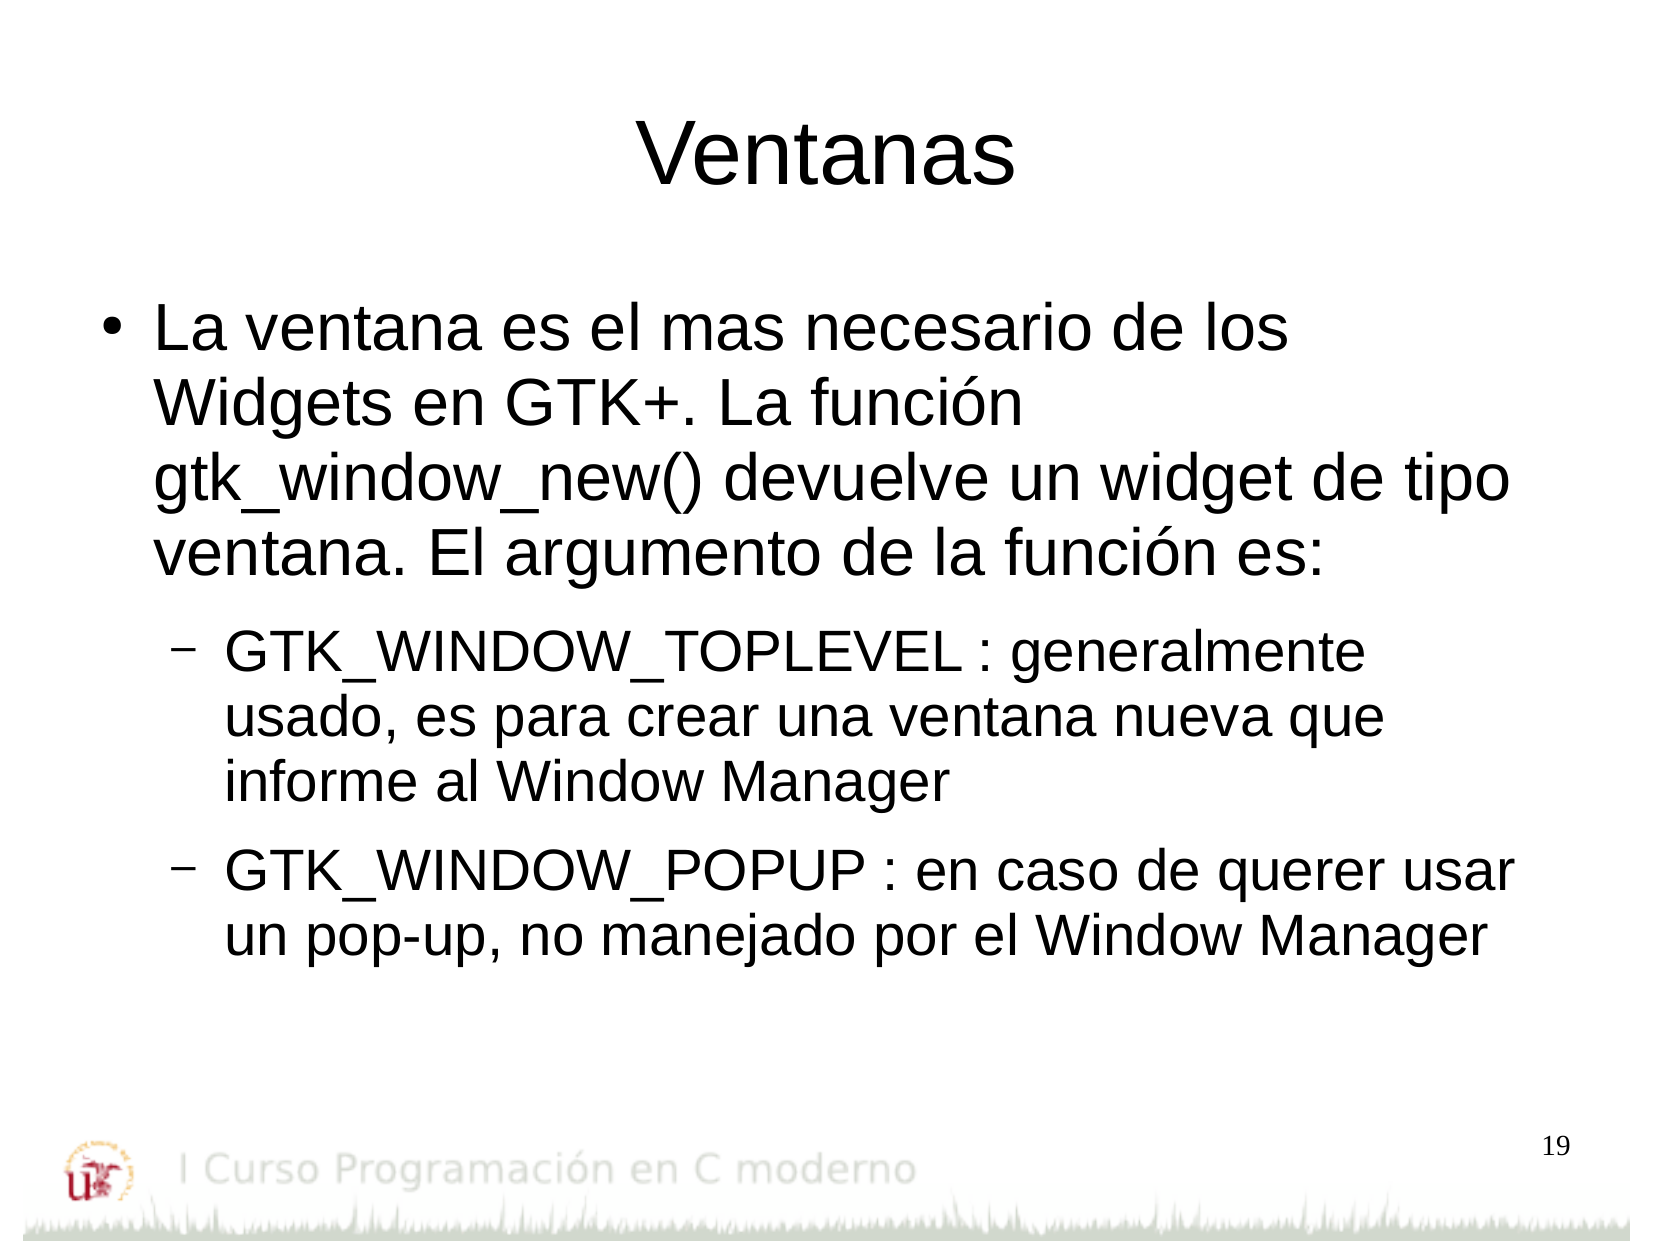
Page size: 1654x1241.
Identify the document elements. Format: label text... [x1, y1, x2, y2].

picture [23, 1136, 1630, 1241]
title Ventanas [82, 49, 1571, 257]
list La ventana es el mas necesario de los Widgets en GTK+. La función gtk_window_new() devuelve un widget de tipo ventana. El argumento de la función es: GTK_WINDOW_TOPLEVEL : generalmente usado, es para crear una ventana nueva que informe al Window Manager GTK_WINDOW_POPUP : en caso de querer usar un pop-up, no manejado por el Window Manager [82, 290, 1538, 1010]
